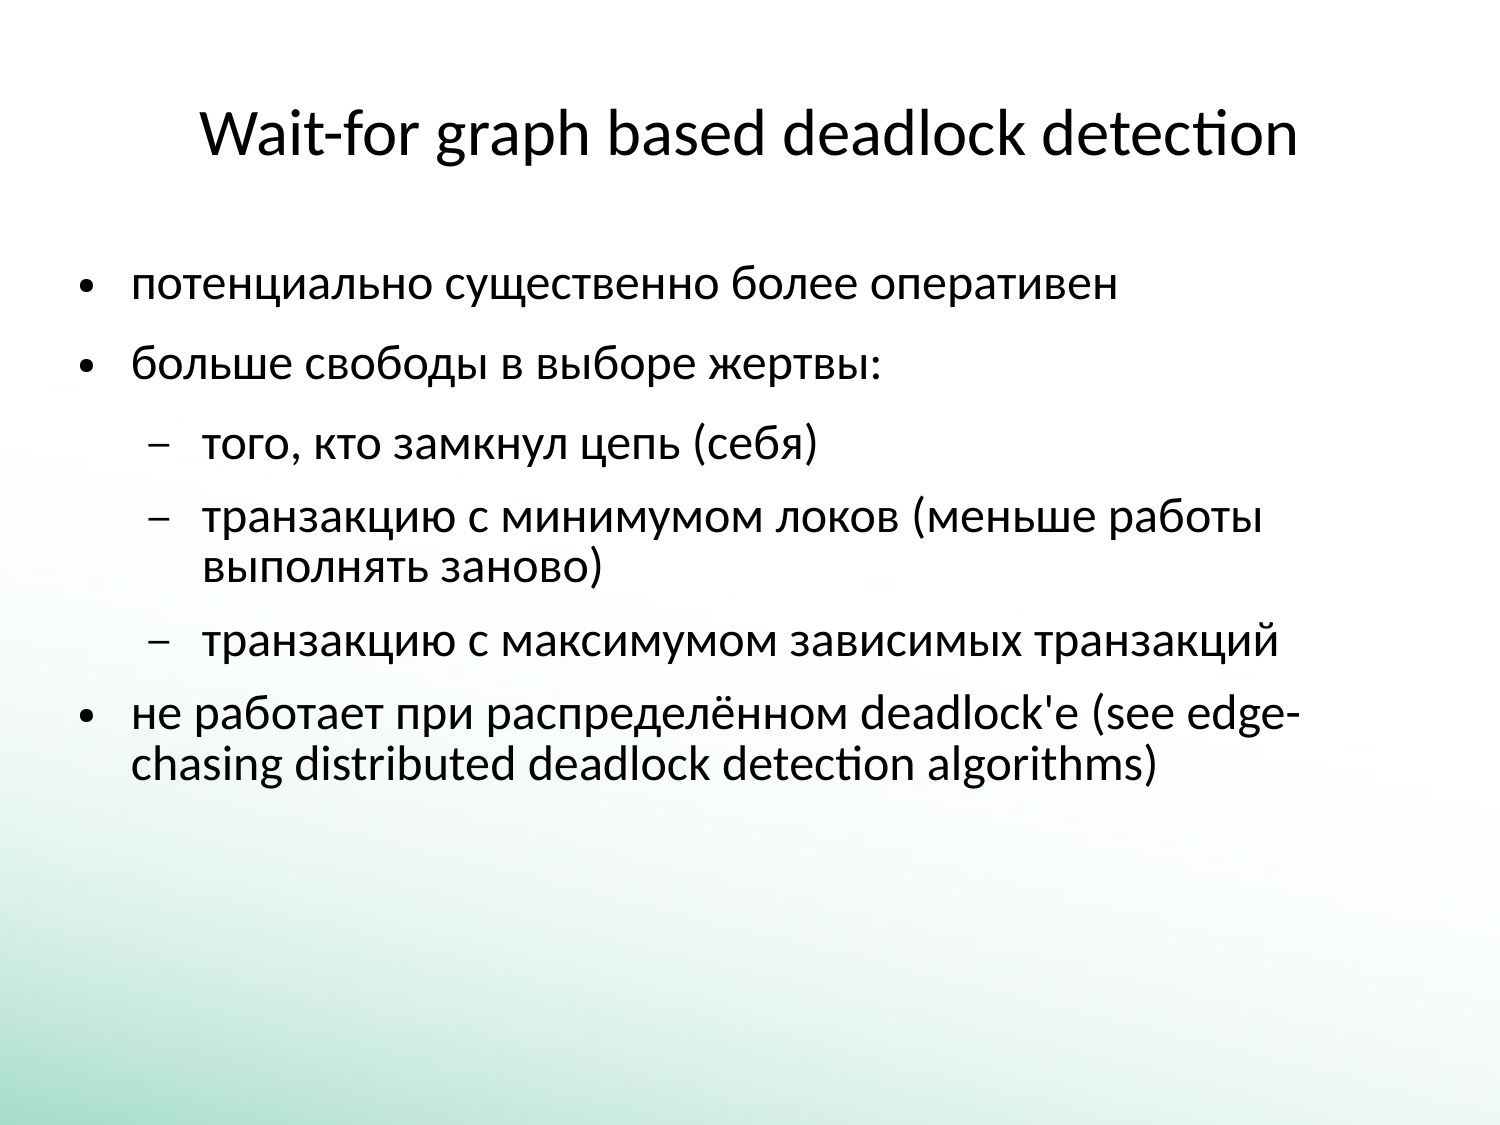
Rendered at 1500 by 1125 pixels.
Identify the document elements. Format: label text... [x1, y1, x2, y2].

title Wait-for graph based deadlock detection [75, 45, 1425, 233]
picture [0, 0, 1500, 1125]
list потенциально существенно более оперативен больше свободы в выборе жертвы: того, кто замкнул цепь (себя) транзакцию с минимумом локов (меньше работы выполнять заново) транзакцию с максимумом зависимых транзакций не работает при распределённом deadlock'е (see edge-chasing distributed deadlock detection algorithms) [60, 262, 1411, 1022]
